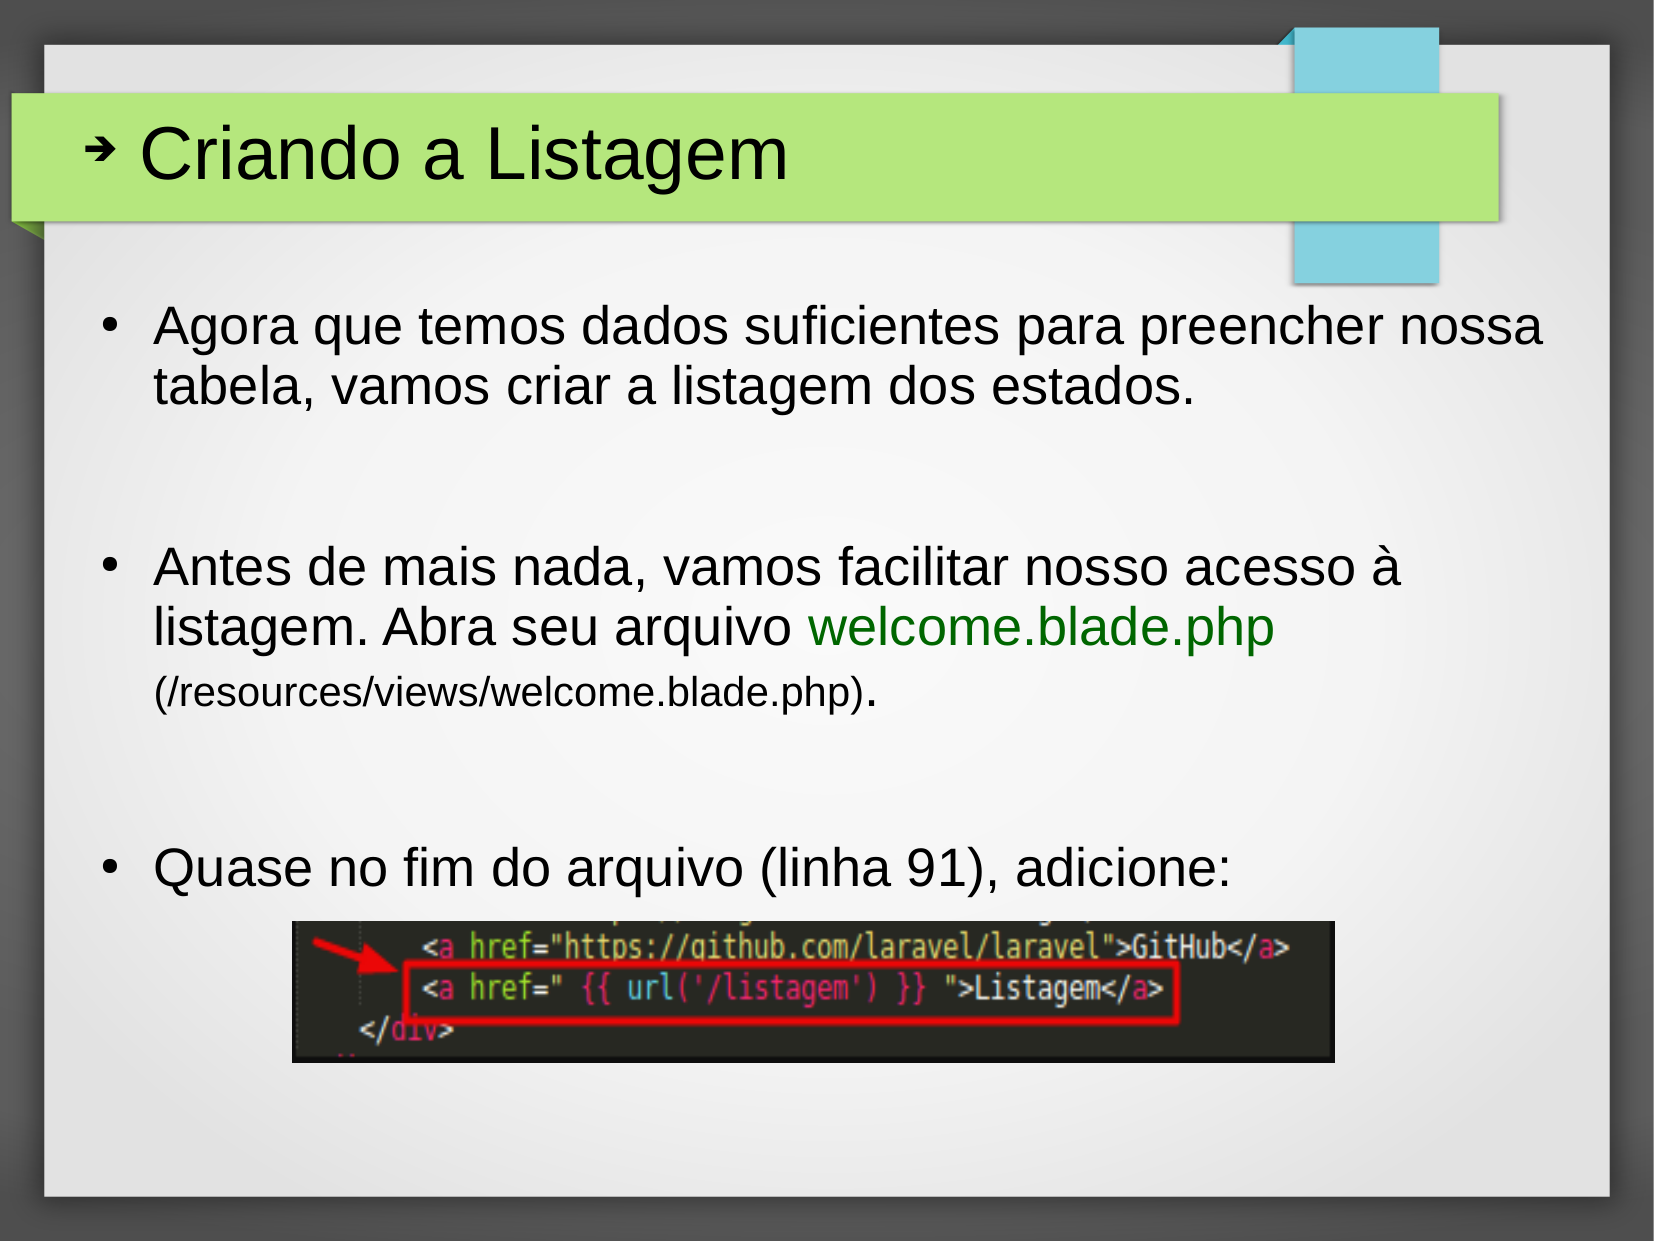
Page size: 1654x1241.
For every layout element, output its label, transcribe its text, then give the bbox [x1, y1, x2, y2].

list Agora que temos dados suficientes para preencher nossa tabela, vamos criar a listagem dos estados. Antes de mais nada, vamos facilitar nosso acesso à listagem. Abra seu arquivo welcome.blade.php (/resources/views/welcome.blade.php). Quase no fim do arquivo (linha 91), adicione: [82, 295, 1571, 1015]
title Criando a Listagem [82, 94, 1264, 213]
picture [0, 0, 1654, 1241]
